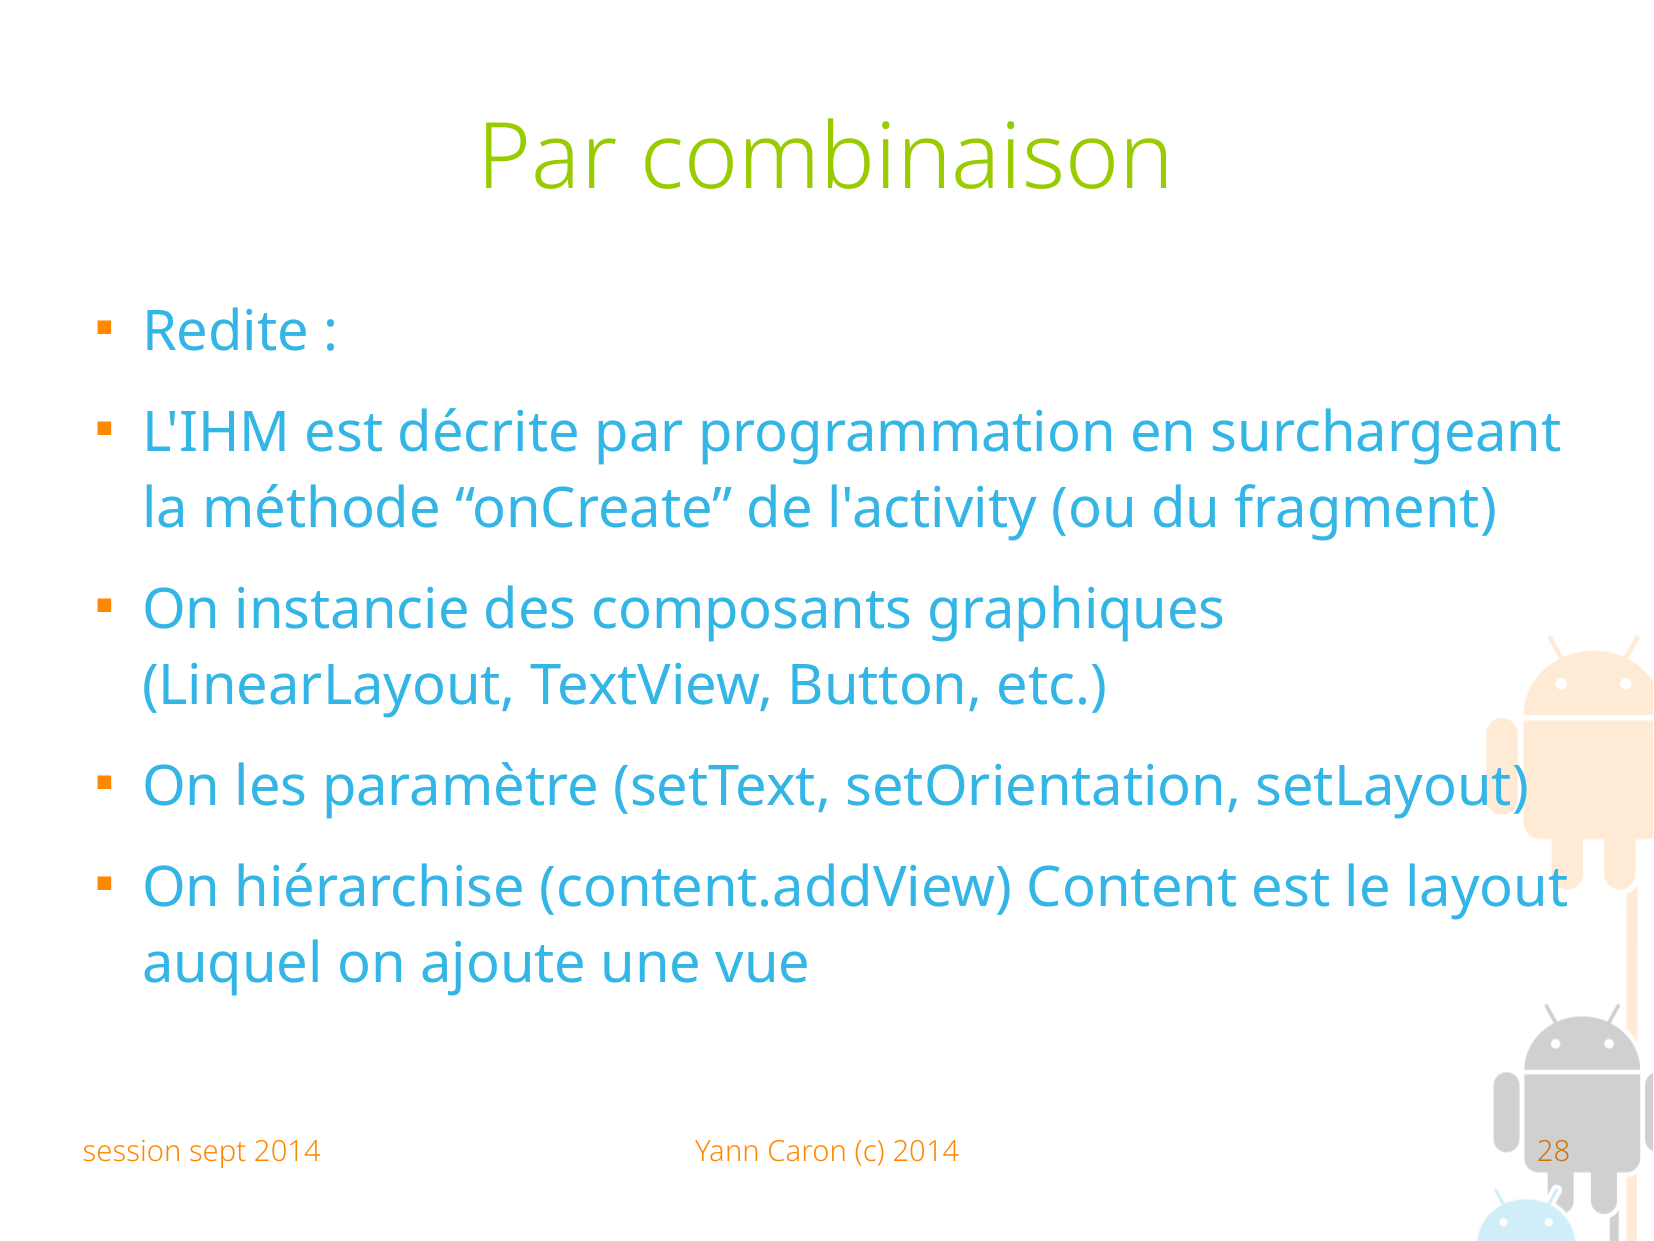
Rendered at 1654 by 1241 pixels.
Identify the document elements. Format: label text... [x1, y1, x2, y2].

title Par combinaison [82, 49, 1571, 257]
picture [240, 423, 1654, 1241]
list Redite : L'IHM est décrite par programmation en surchargeant la méthode “onCreate” de l'activity (ou du fragment) On instancie des composants graphiques (LinearLayout, TextView, Button, etc.) On les paramètre (setText, setOrientation, setLayout) On hiérarchise (content.addView) Content est le layout auquel on ajoute une vue [82, 290, 1571, 1010]
